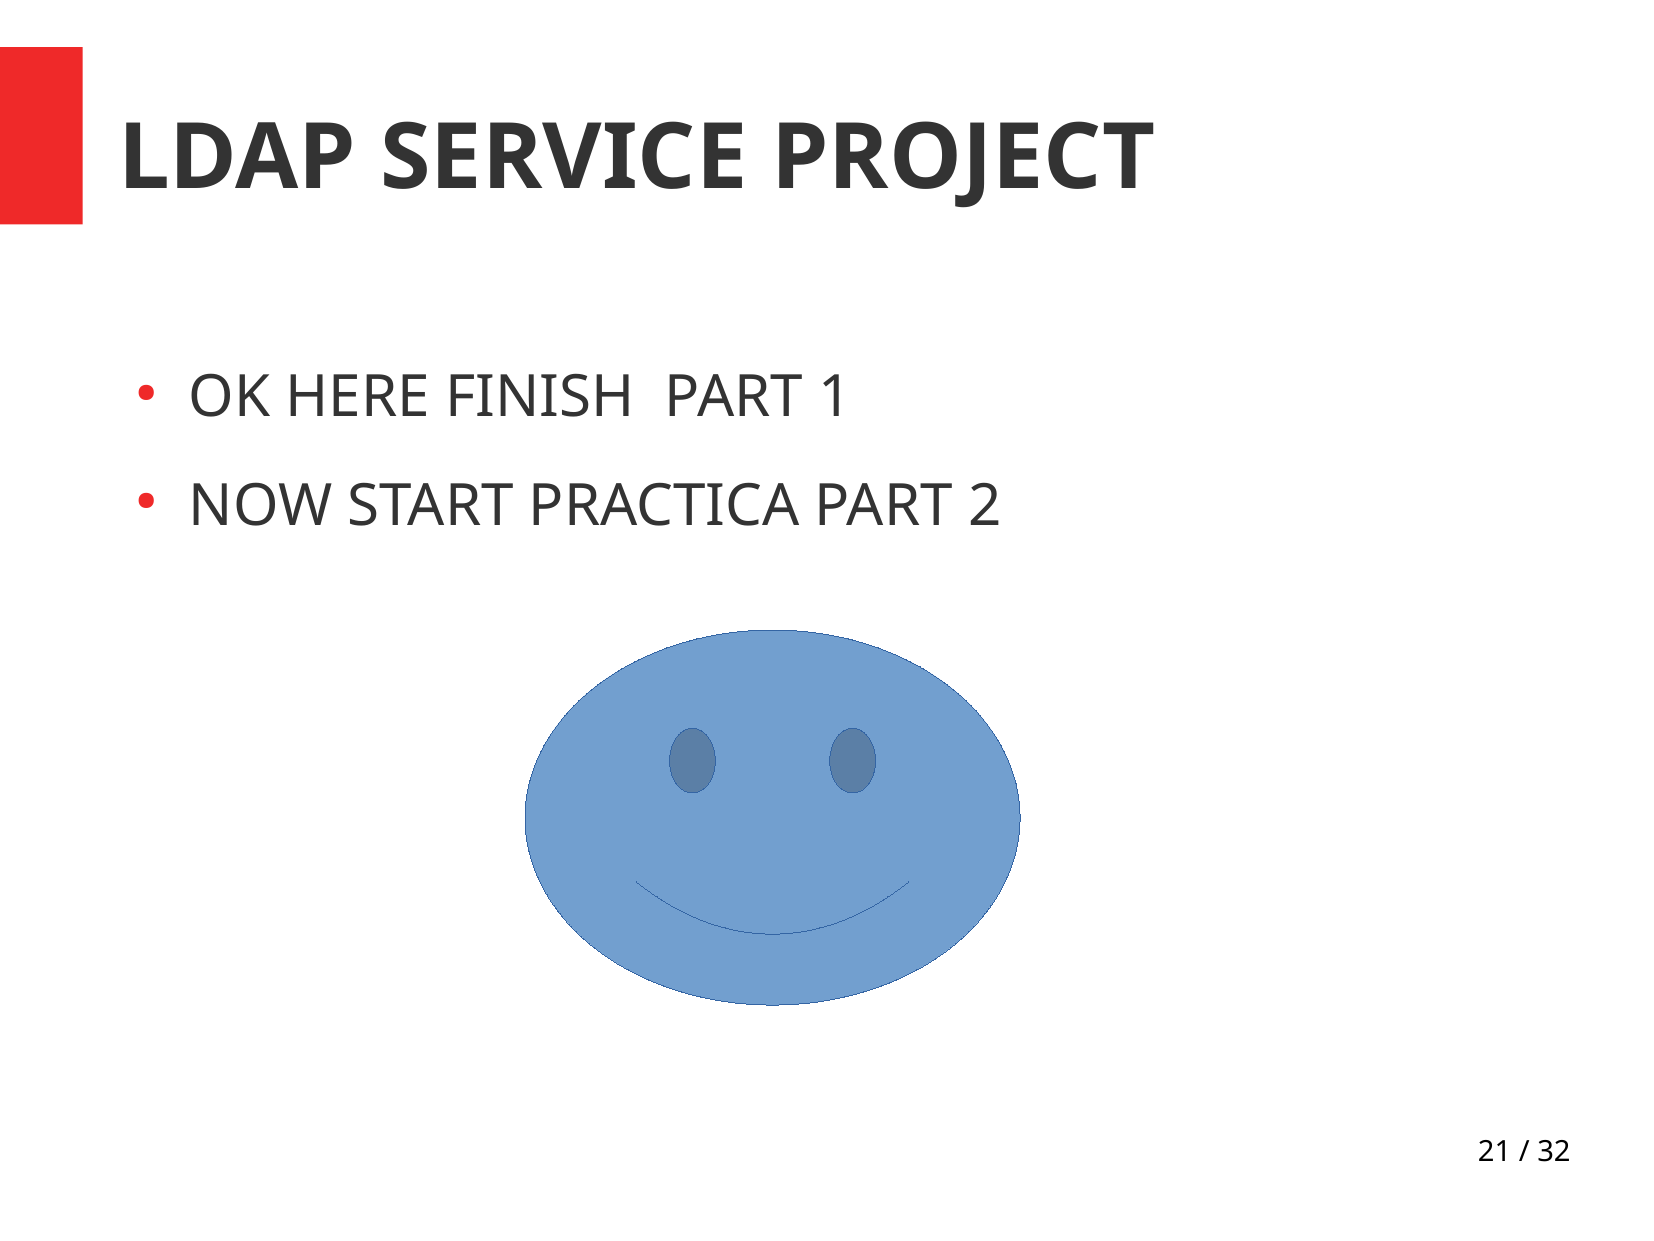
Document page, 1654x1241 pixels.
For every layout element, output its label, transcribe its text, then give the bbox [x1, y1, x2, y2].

title LDAP SERVICE PROJECT [118, 49, 1571, 257]
list OK HERE FINISH PART 1 NOW START PRACTICA PART 2 [118, 354, 1536, 1074]
text_box [525, 630, 1021, 1006]
